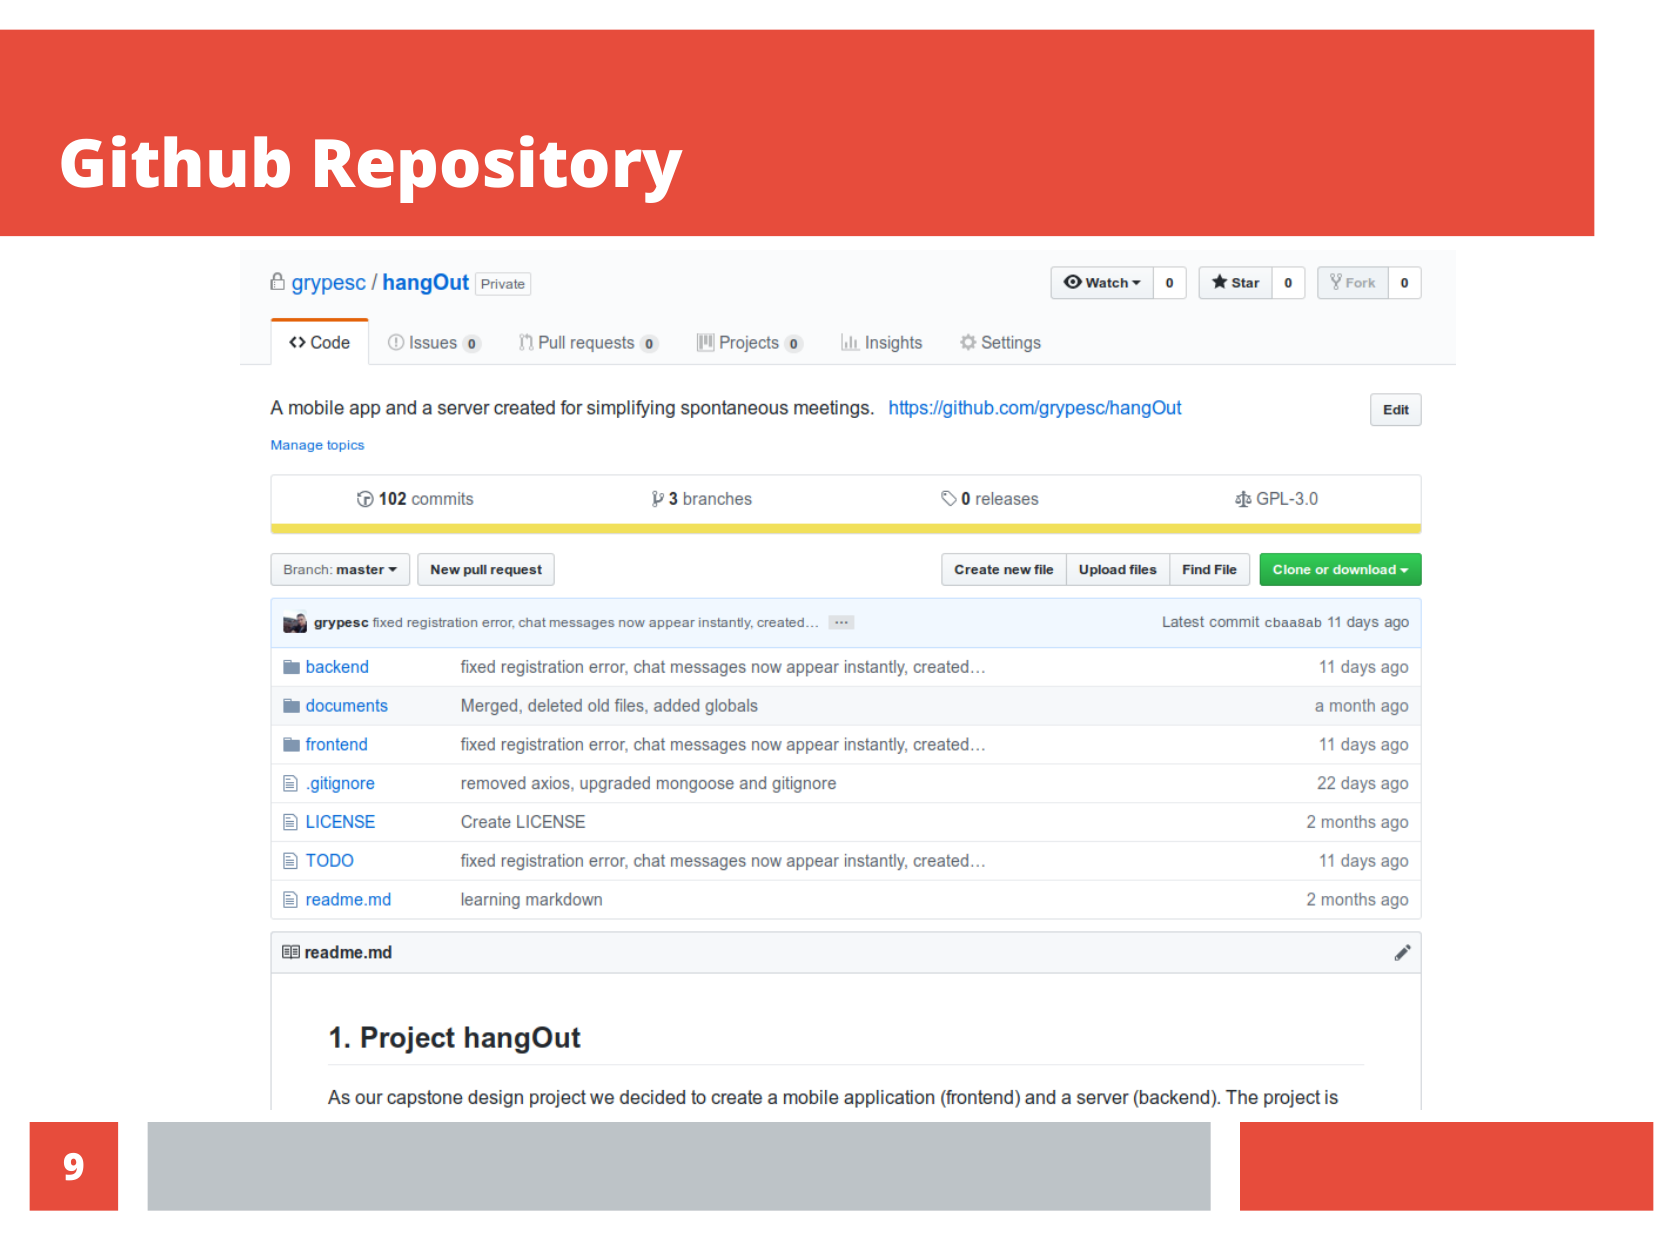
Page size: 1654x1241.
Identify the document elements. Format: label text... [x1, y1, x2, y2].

picture [240, 250, 1456, 1111]
title Github Repository [59, 59, 1595, 207]
